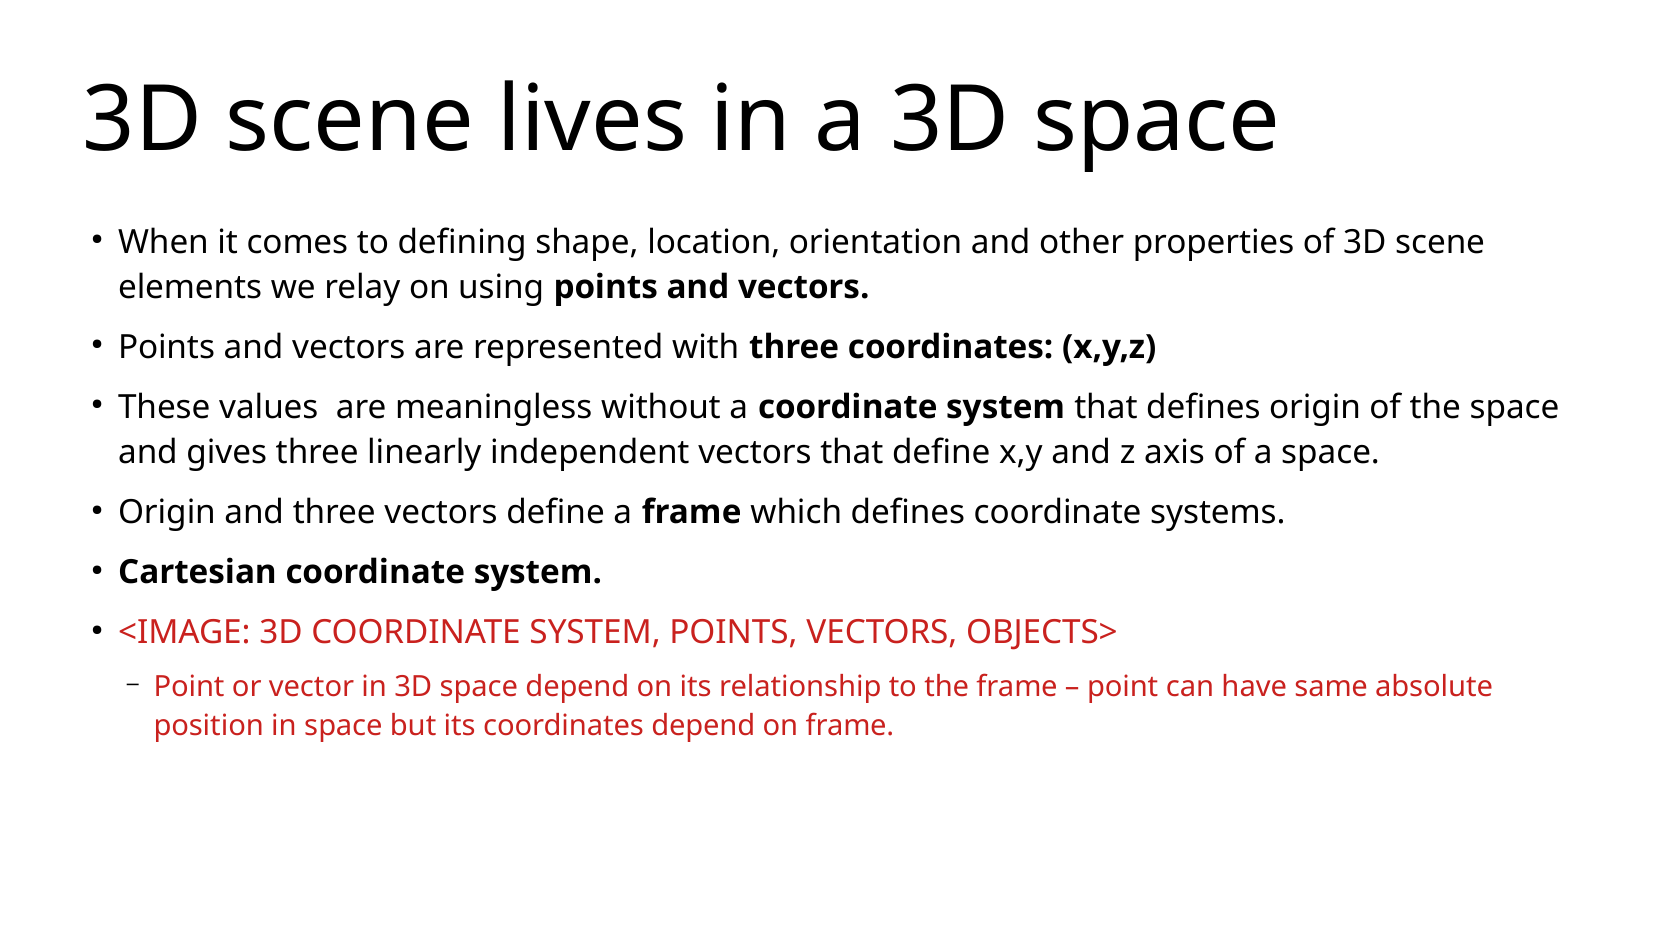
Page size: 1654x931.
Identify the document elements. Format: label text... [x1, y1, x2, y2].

list When it comes to defining shape, location, orientation and other properties of 3D scene elements we relay on using points and vectors. Points and vectors are represented with three coordinates: (x,y,z) These values are meaningless without a coordinate system that defines origin of the space and gives three linearly independent vectors that define x,y and z axis of a space. Origin and three vectors define a frame which defines coordinate systems. Cartesian coordinate system. <IMAGE: 3D COORDINATE SYSTEM, POINTS, VECTORS, OBJECTS> Point or vector in 3D space depend on its relationship to the frame – point can have same absolute position in space but its coordinates depend on frame. [82, 217, 1571, 758]
title 3D scene lives in a 3D space [82, 37, 1571, 193]
